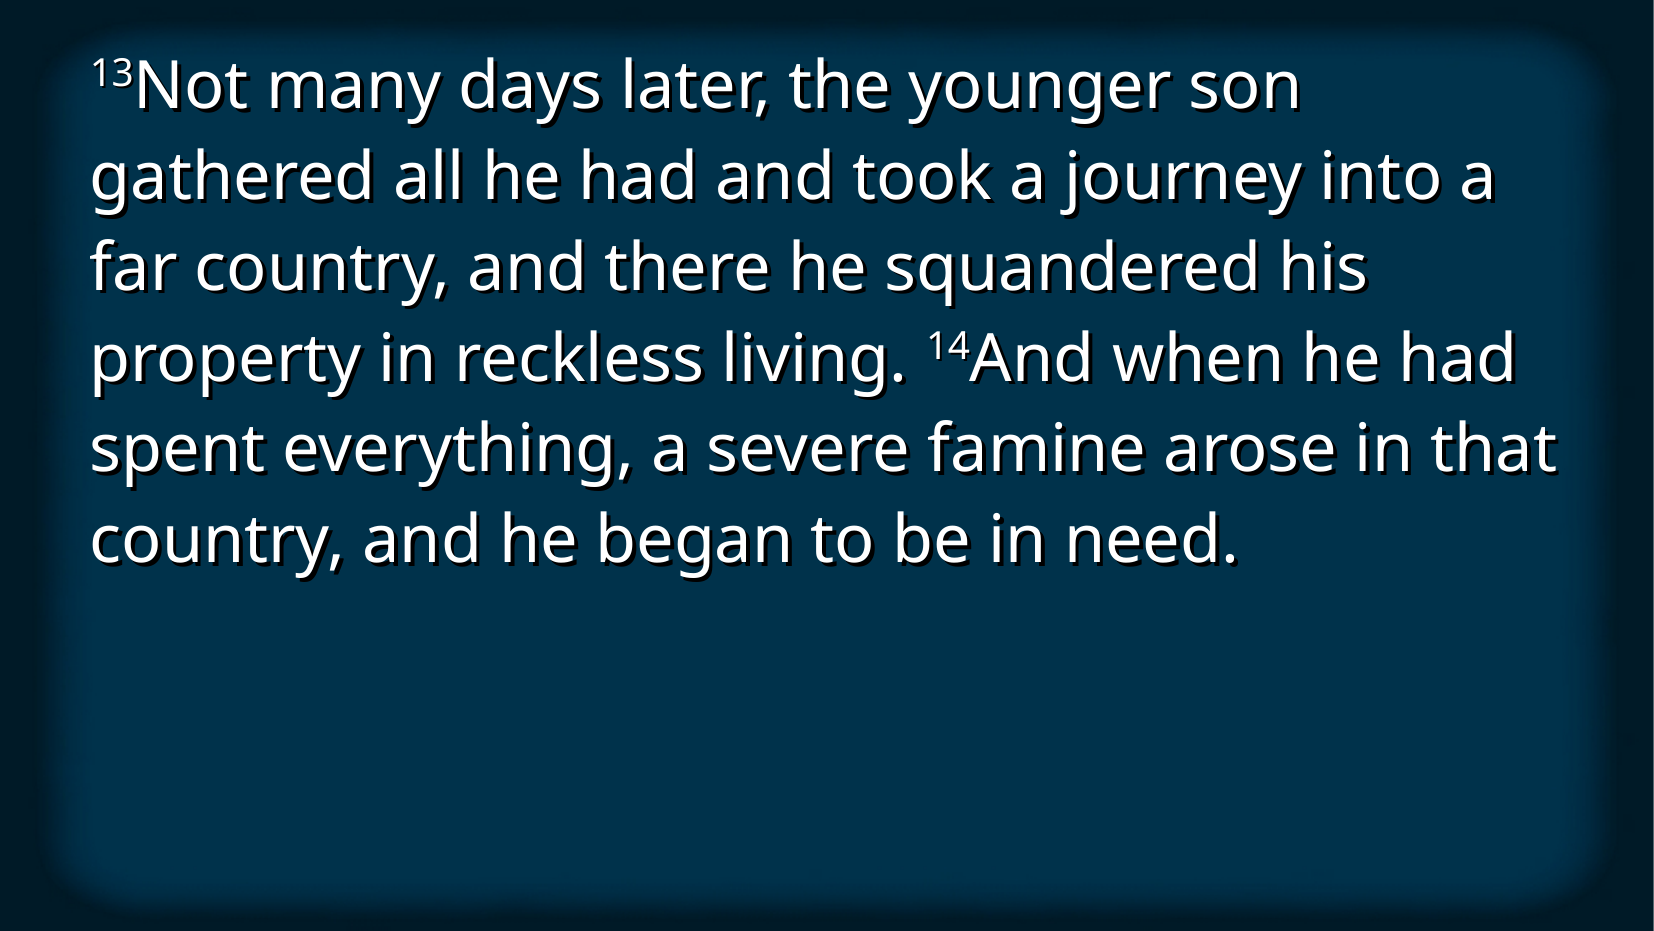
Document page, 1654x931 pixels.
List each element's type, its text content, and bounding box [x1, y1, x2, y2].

picture [0, 0, 1654, 931]
text_box 13Not many days later, the younger son gathered all he had and took a journey into a far country, and there he squandered his property in reckless living. 14And when he had spent everything, a severe famine arose in that country, and he began to be in need. [75, 30, 1591, 578]
